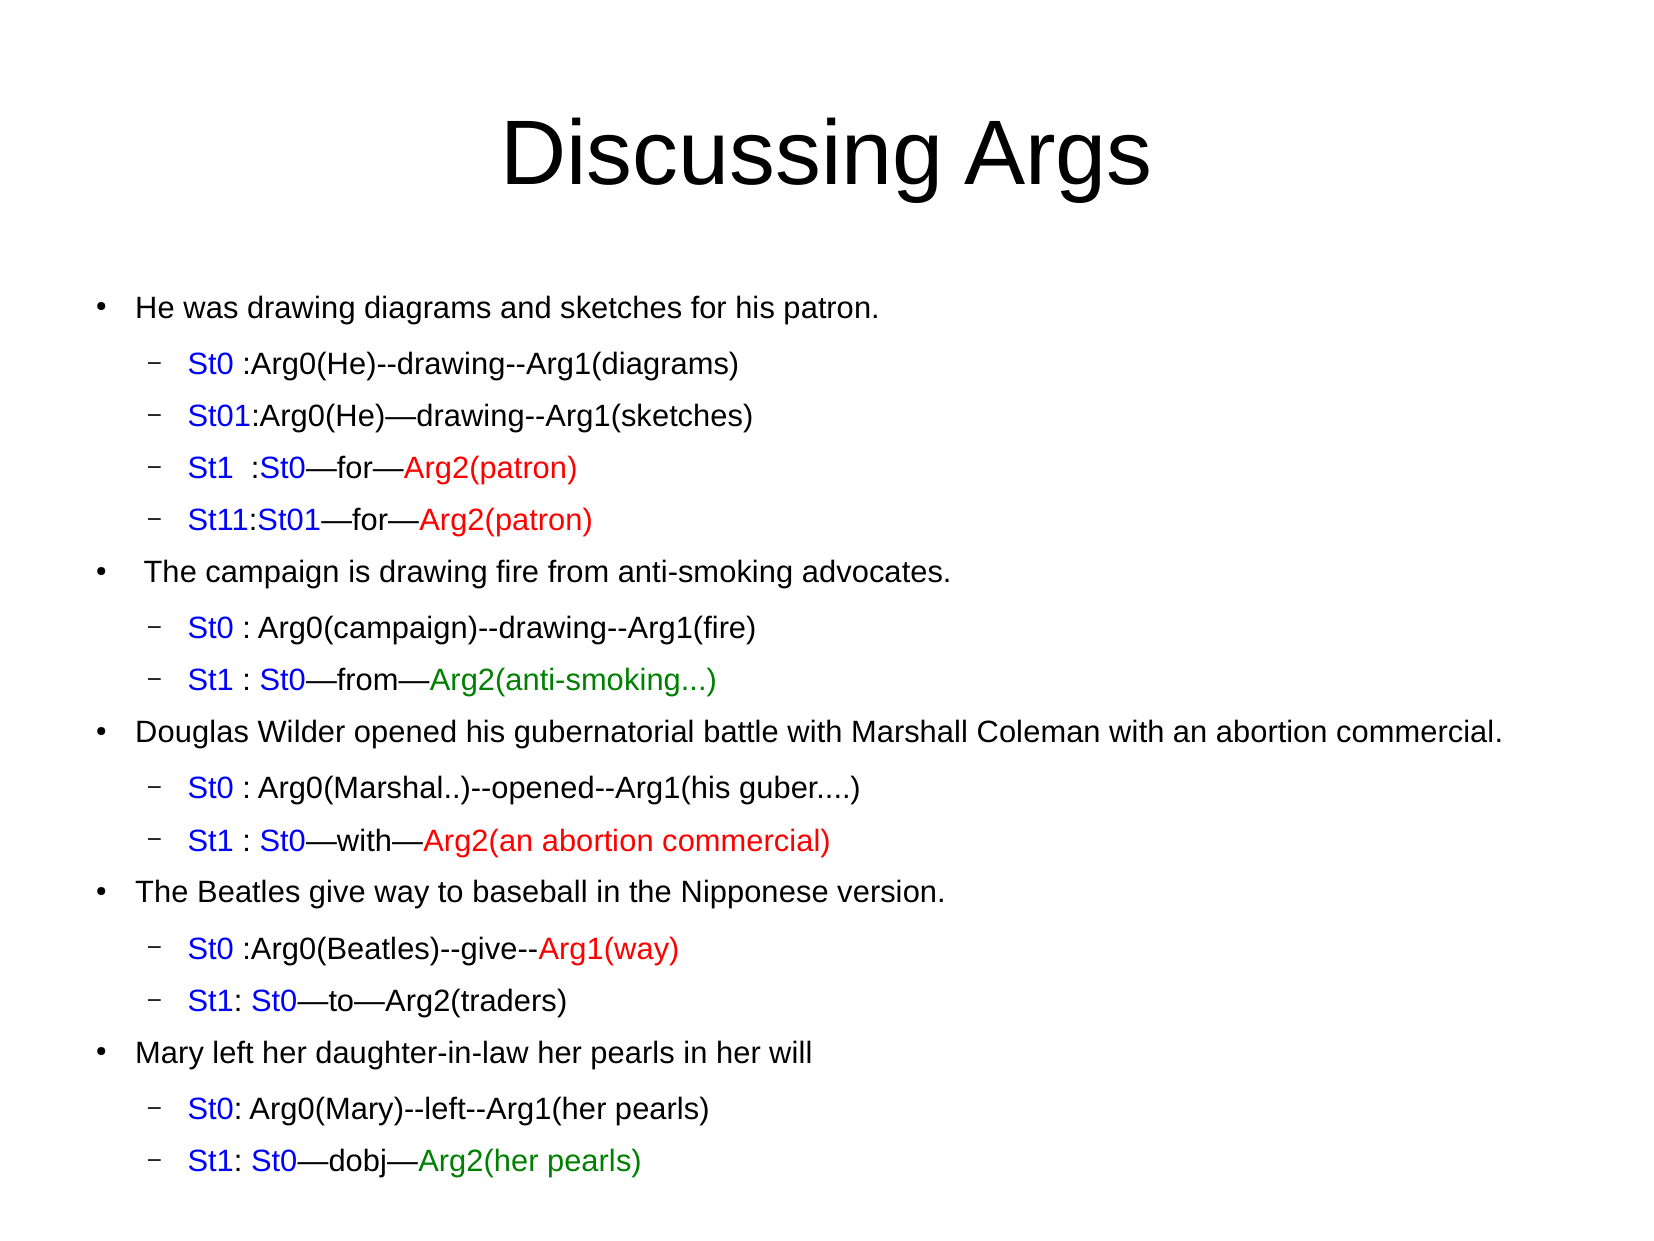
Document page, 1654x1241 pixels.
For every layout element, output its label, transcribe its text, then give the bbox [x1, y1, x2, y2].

list He was drawing diagrams and sketches for his patron. St0 :Arg0(He)--drawing--Arg1(diagrams) St01:Arg0(He)—drawing--Arg1(sketches) St1 :St0—for—Arg2(patron) St11:St01—for—Arg2(patron) The campaign is drawing fire from anti-smoking advocates. St0 : Arg0(campaign)--drawing--Arg1(fire) St1 : St0—from—Arg2(anti-smoking...) Douglas Wilder opened his gubernatorial battle with Marshall Coleman with an abortion commercial. St0 : Arg0(Marshal..)--opened--Arg1(his guber....) St1 : St0—with—Arg2(an abortion commercial) The Beatles give way to baseball in the Nipponese version. St0 :Arg0(Beatles)--give--Arg1(way) St1: St0—to—Arg2(traders) Mary left her daughter-in-law her pearls in her will St0: Arg0(Mary)--left--Arg1(her pearls) St1: St0—dobj—Arg2(her pearls) [82, 290, 1538, 1186]
title Discussing Args [82, 49, 1571, 257]
